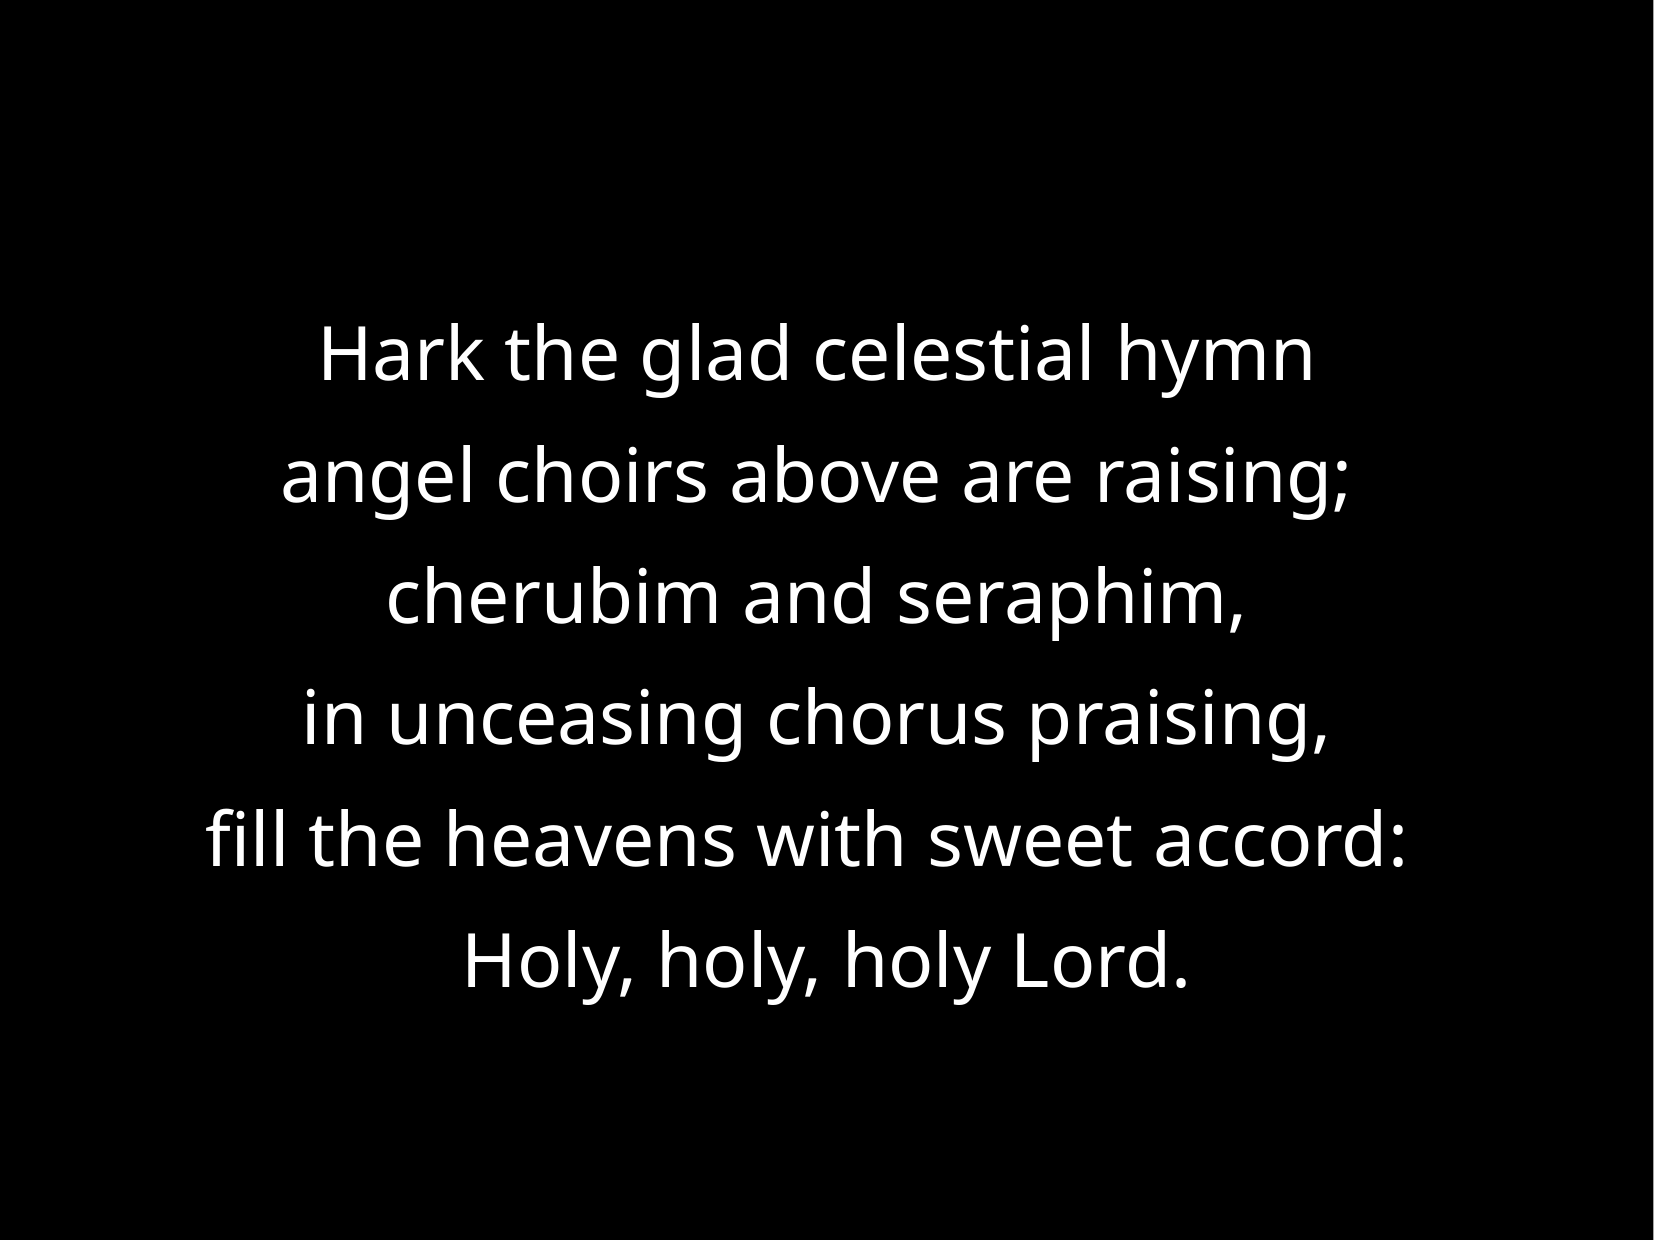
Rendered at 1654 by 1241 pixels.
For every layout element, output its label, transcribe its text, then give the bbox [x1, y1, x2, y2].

list Hark the glad celestial hymn angel choirs above are raising; cherubim and seraphim, in unceasing chorus praising, fill the heavens with sweet accord: Holy, holy, holy Lord. [0, 307, 1654, 1027]
